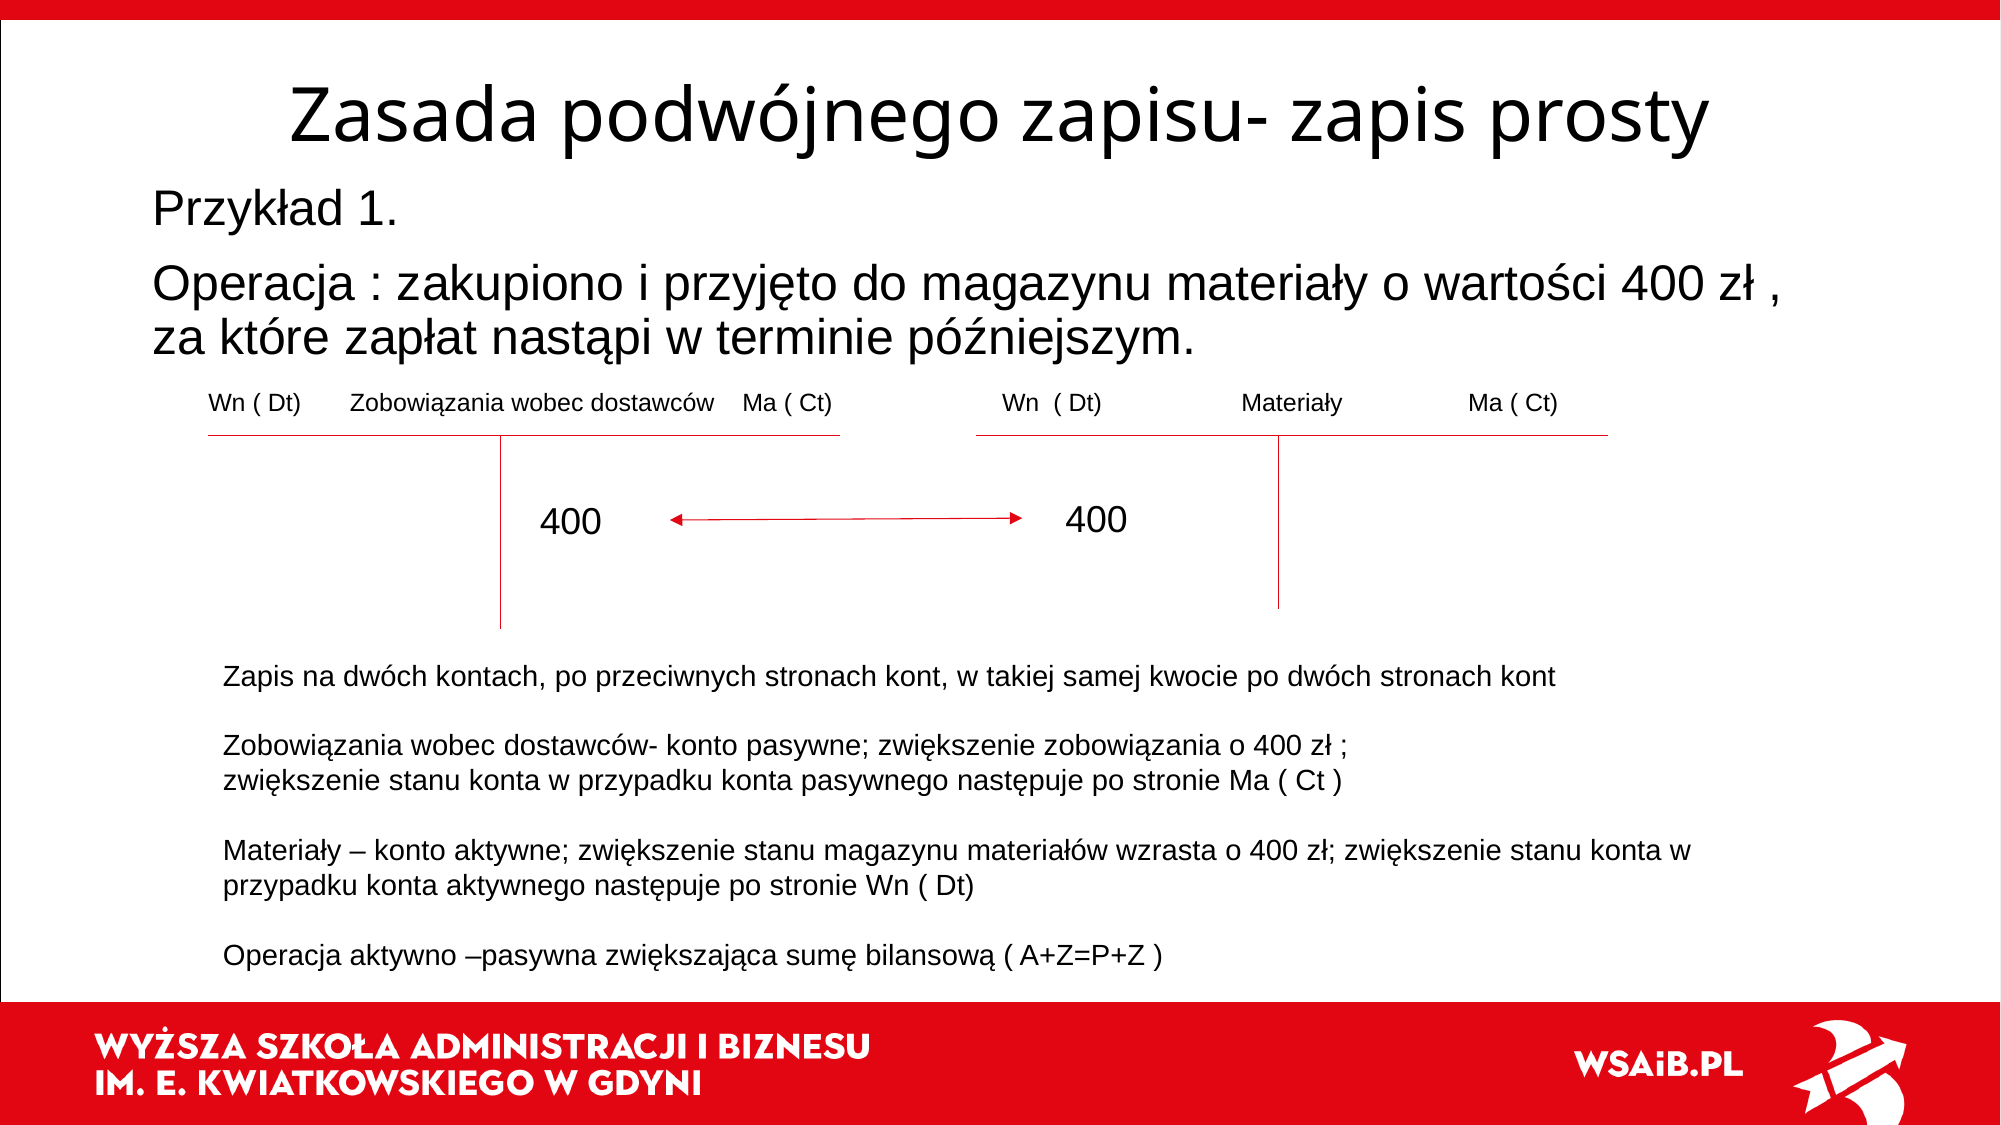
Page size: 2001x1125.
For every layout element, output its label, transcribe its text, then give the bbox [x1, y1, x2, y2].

list Przykład 1. Operacja : zakupiono i przyjęto do magazynu materiały o wartości 400 zł , za które zapłat nastąpi w terminie późniejszym. [137, 174, 1863, 861]
title Zasada podwójnego zapisu- zapis prosty [137, 59, 1863, 174]
text_box Zapis na dwóch kontach, po przeciwnych stronach kont, w takiej samej kwocie po dwóch stronach kont Zobowiązania wobec dostawców- konto pasywne; zwiększenie zobowiązania o 400 zł ; zwiększenie stanu konta w przypadku konta pasywnego następuje po stronie Ma ( Ct ) Materiały – konto aktywne; zwiększenie stanu magazynu materiałów wzrasta o 400 zł; zwiększenie stanu konta w przypadku konta aktywnego następuje po stronie Wn ( Dt) Operacja aktywno –pasywna zwiększająca sumę bilansową ( A+Z=P+Z ) [208, 649, 1808, 979]
text_box 400 [924, 487, 1221, 548]
picture [0, 0, 2001, 1125]
text_box Wn ( Dt) Materiały Ma ( Ct) [987, 378, 1599, 424]
text_box Wn ( Dt) Zobowiązania wobec dostawców Ma ( Ct) [193, 378, 861, 424]
text_box 400 [524, 489, 780, 550]
